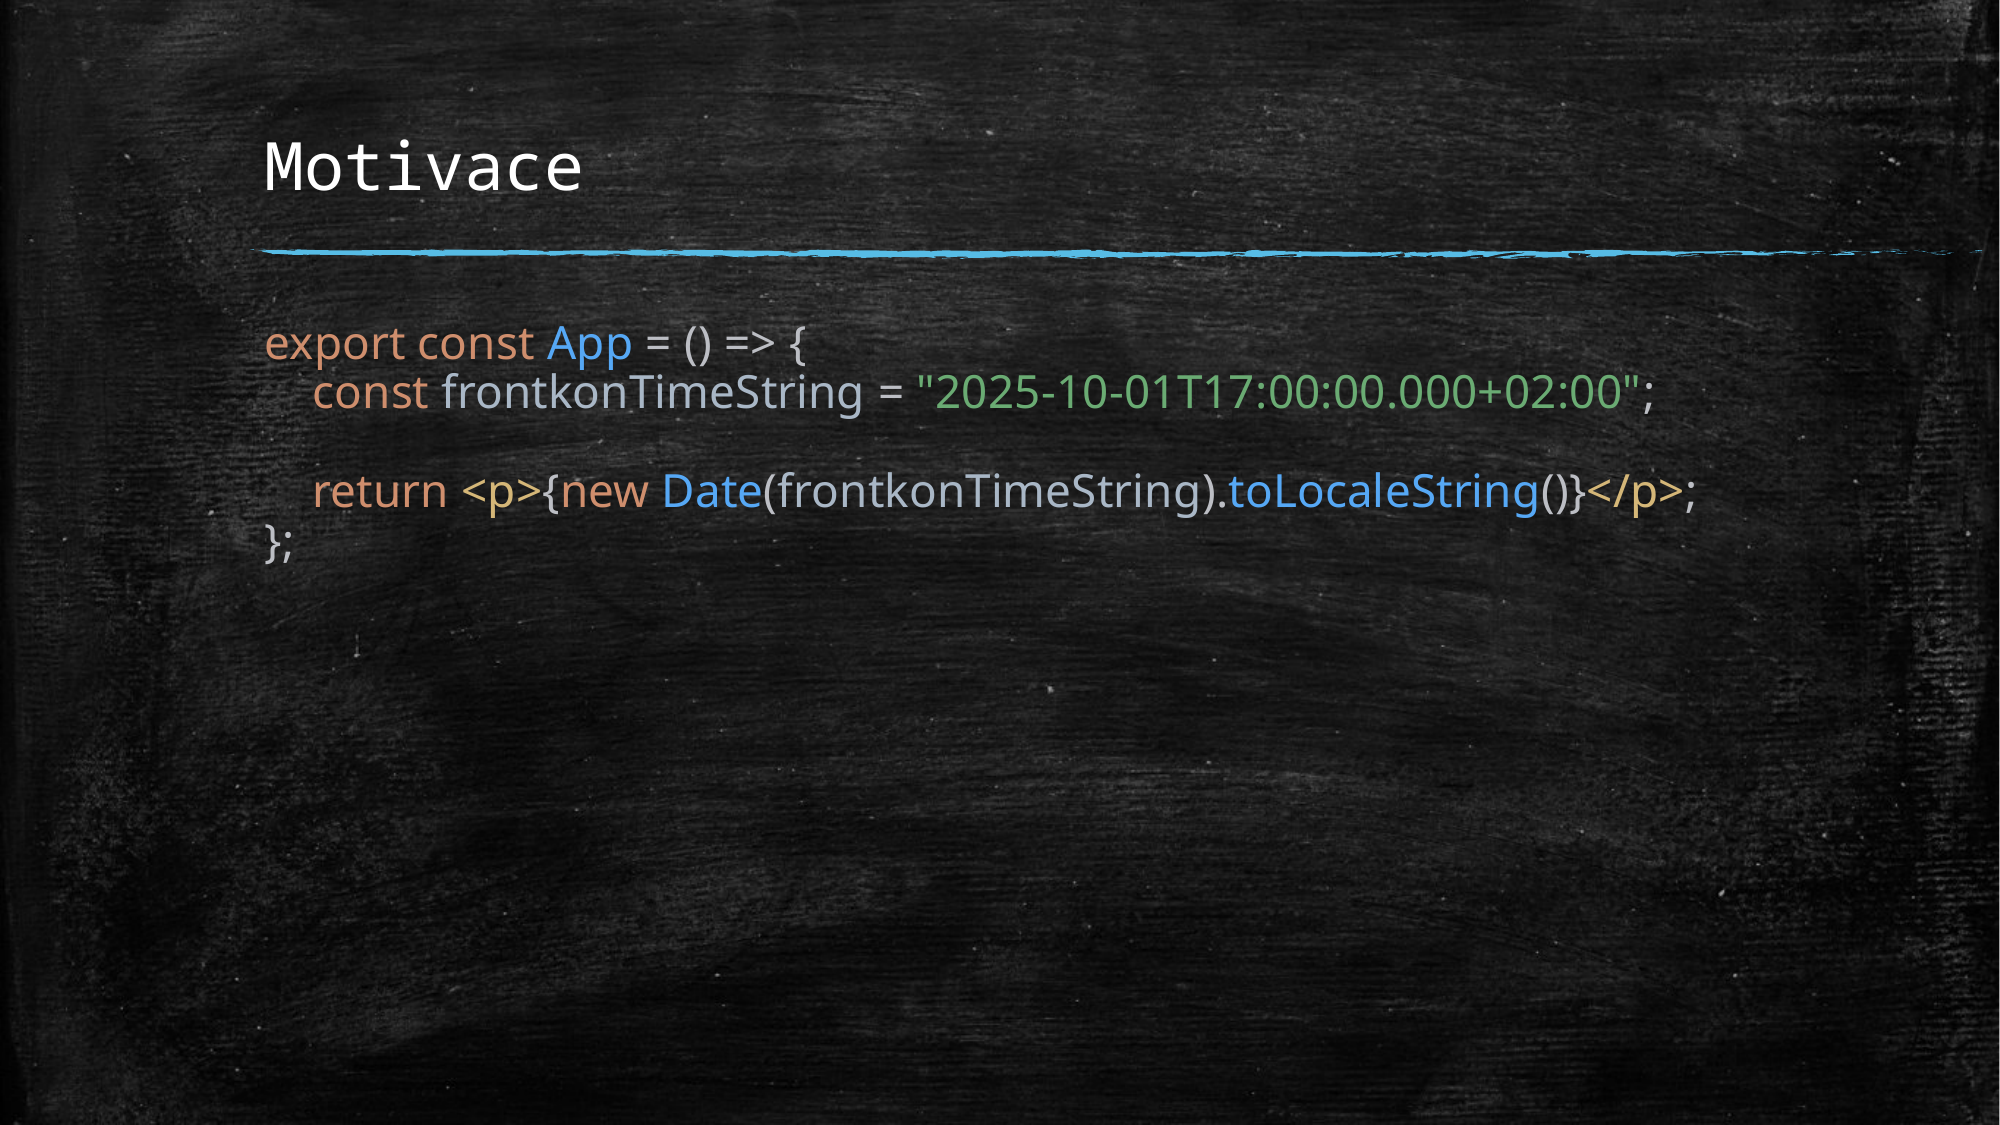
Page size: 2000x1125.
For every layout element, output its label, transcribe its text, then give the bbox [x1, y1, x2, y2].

picture [0, 0, 2000, 1125]
title Motivace [249, 45, 1750, 213]
list export const App = () => { const frontkonTimeString = "2025-10-01T17:00:00.000+02:00"; return <p>{new Date(frontkonTimeString).toLocaleString()}</p>; }; [249, 312, 1750, 913]
